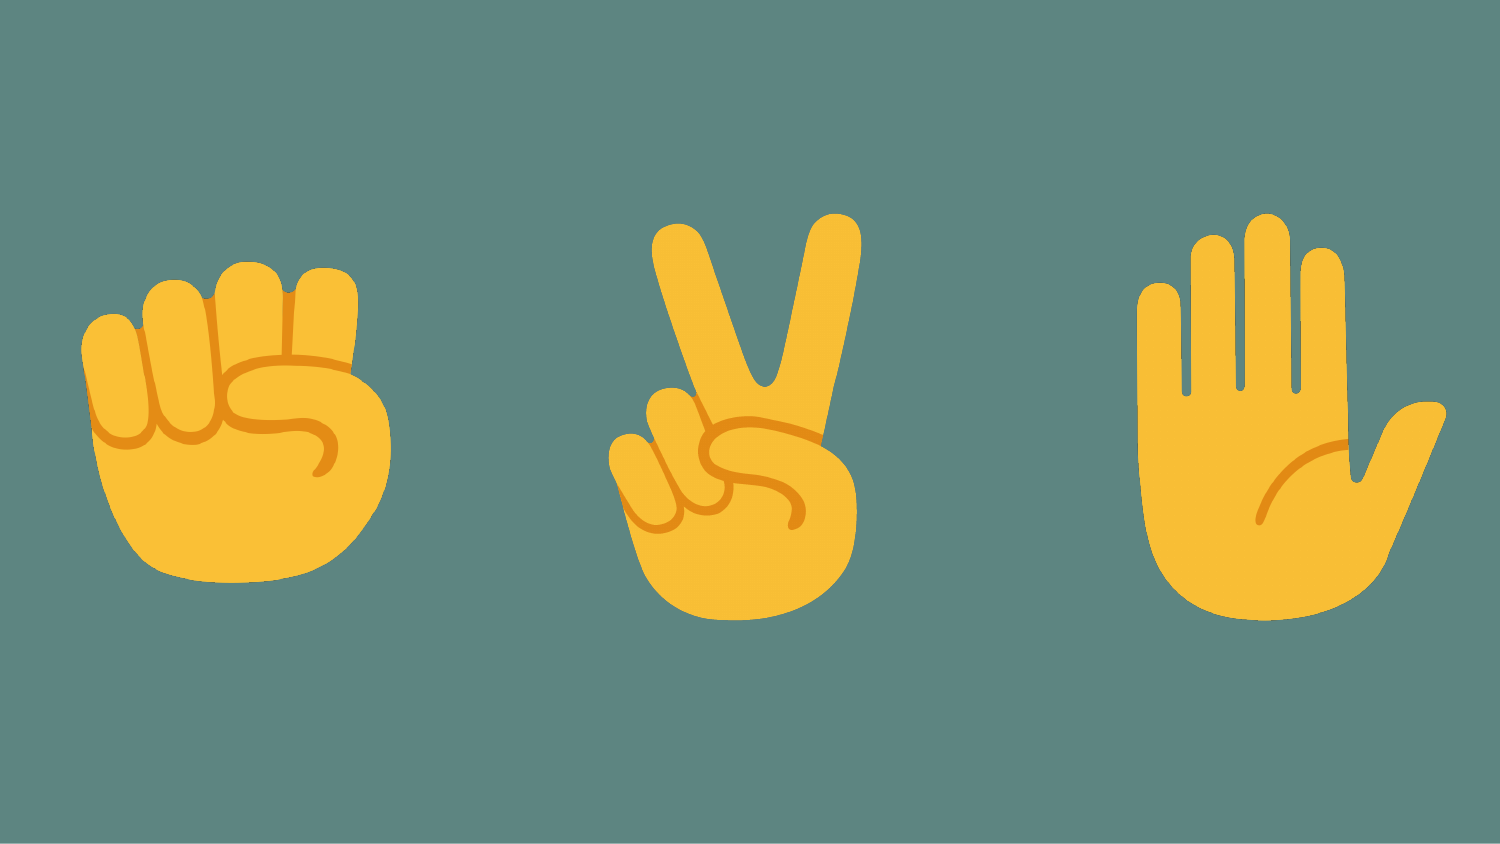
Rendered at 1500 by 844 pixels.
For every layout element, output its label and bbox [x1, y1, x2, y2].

picture [1055, 207, 1475, 627]
text_box [0, 0, 1500, 844]
picture [540, 207, 960, 627]
picture [24, 212, 445, 632]
